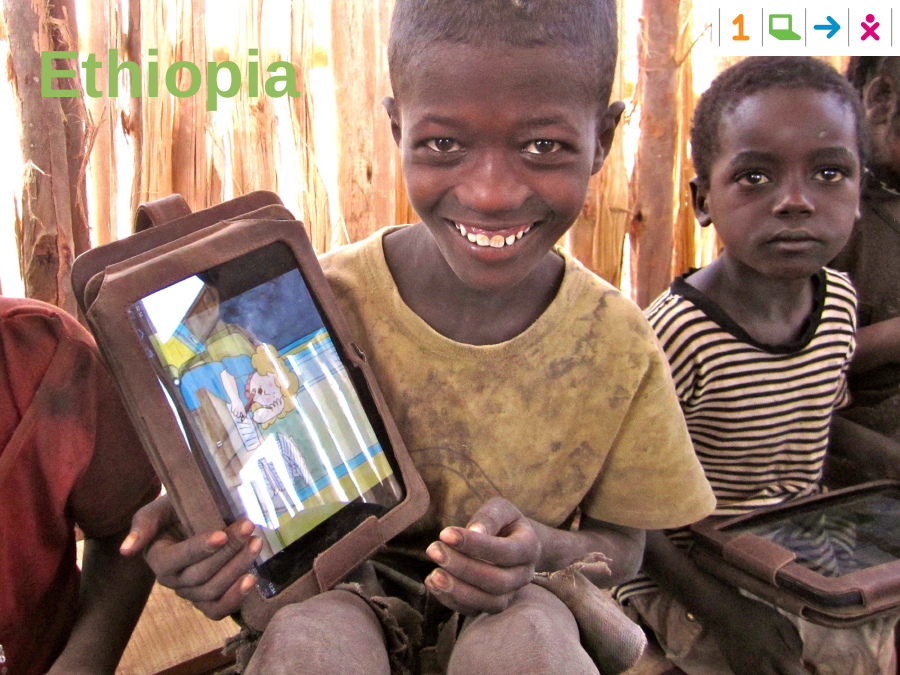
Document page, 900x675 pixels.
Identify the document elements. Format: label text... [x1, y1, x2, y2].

picture [0, 0, 900, 675]
title Ethiopia [37, 37, 856, 225]
